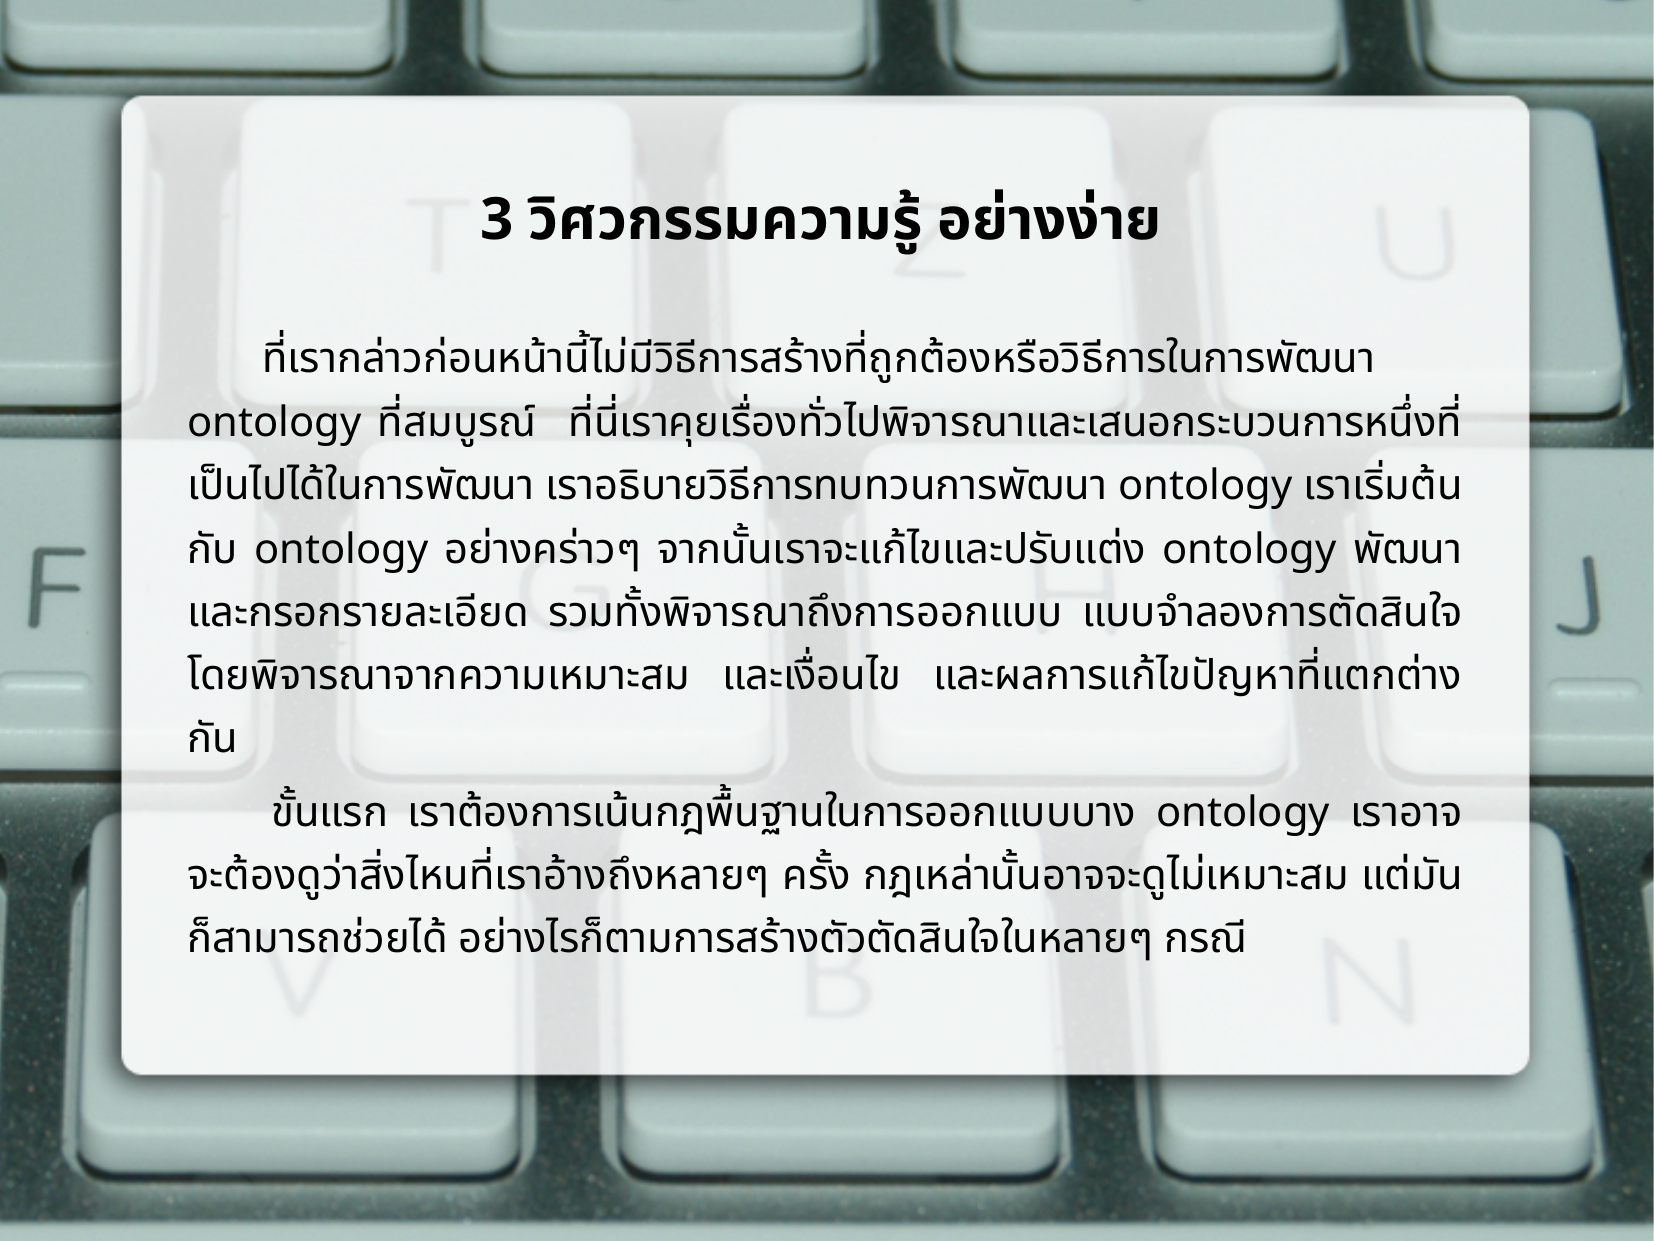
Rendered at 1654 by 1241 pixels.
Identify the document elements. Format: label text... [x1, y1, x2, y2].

picture [0, 0, 1654, 1241]
subtitle ที่เรากล่าวก่อนหน้านี้ไม่มีวิธีการสร้างที่ถูกต้องหรือวิธีการในการพัฒนา ontology ที่สมบูรณ์ ที่นี่เราคุยเรื่องทั่วไปพิจารณาและเสนอกระบวนการหนึ่งที่เป็นไปได้ในการพัฒนา เราอธิบายวิธีการทบทวนการพัฒนา ontology เราเริ่มต้นกับ ontology อย่างคร่าวๆ จากนั้นเราจะแก้ไขและปรับแต่ง ontology พัฒนาและกรอกรายละเอียด รวมทั้งพิจารณาถึงการออกแบบ แบบจำลองการตัดสินใจ โดยพิจารณาจากความเหมาะสม และเงื่อนไข และผลการแก้ไขปัญหาที่แตกต่างกัน ขั้นแรก เราต้องการเน้นกฎพื้นฐานในการออกแบบบาง ontology เราอาจจะต้องดูว่าสิ่งไหนที่เราอ้างถึงหลายๆ ครั้ง กฎเหล่านั้นอาจจะดูไม่เหมาะสม แต่มันก็สามารถช่วยได้ อย่างไรก็ตามการสร้างตัวตัดสินใจในหลายๆ กรณี [187, 361, 1463, 938]
title 3 วิศวกรรมความรู้ อย่างง่าย [135, 125, 1506, 318]
